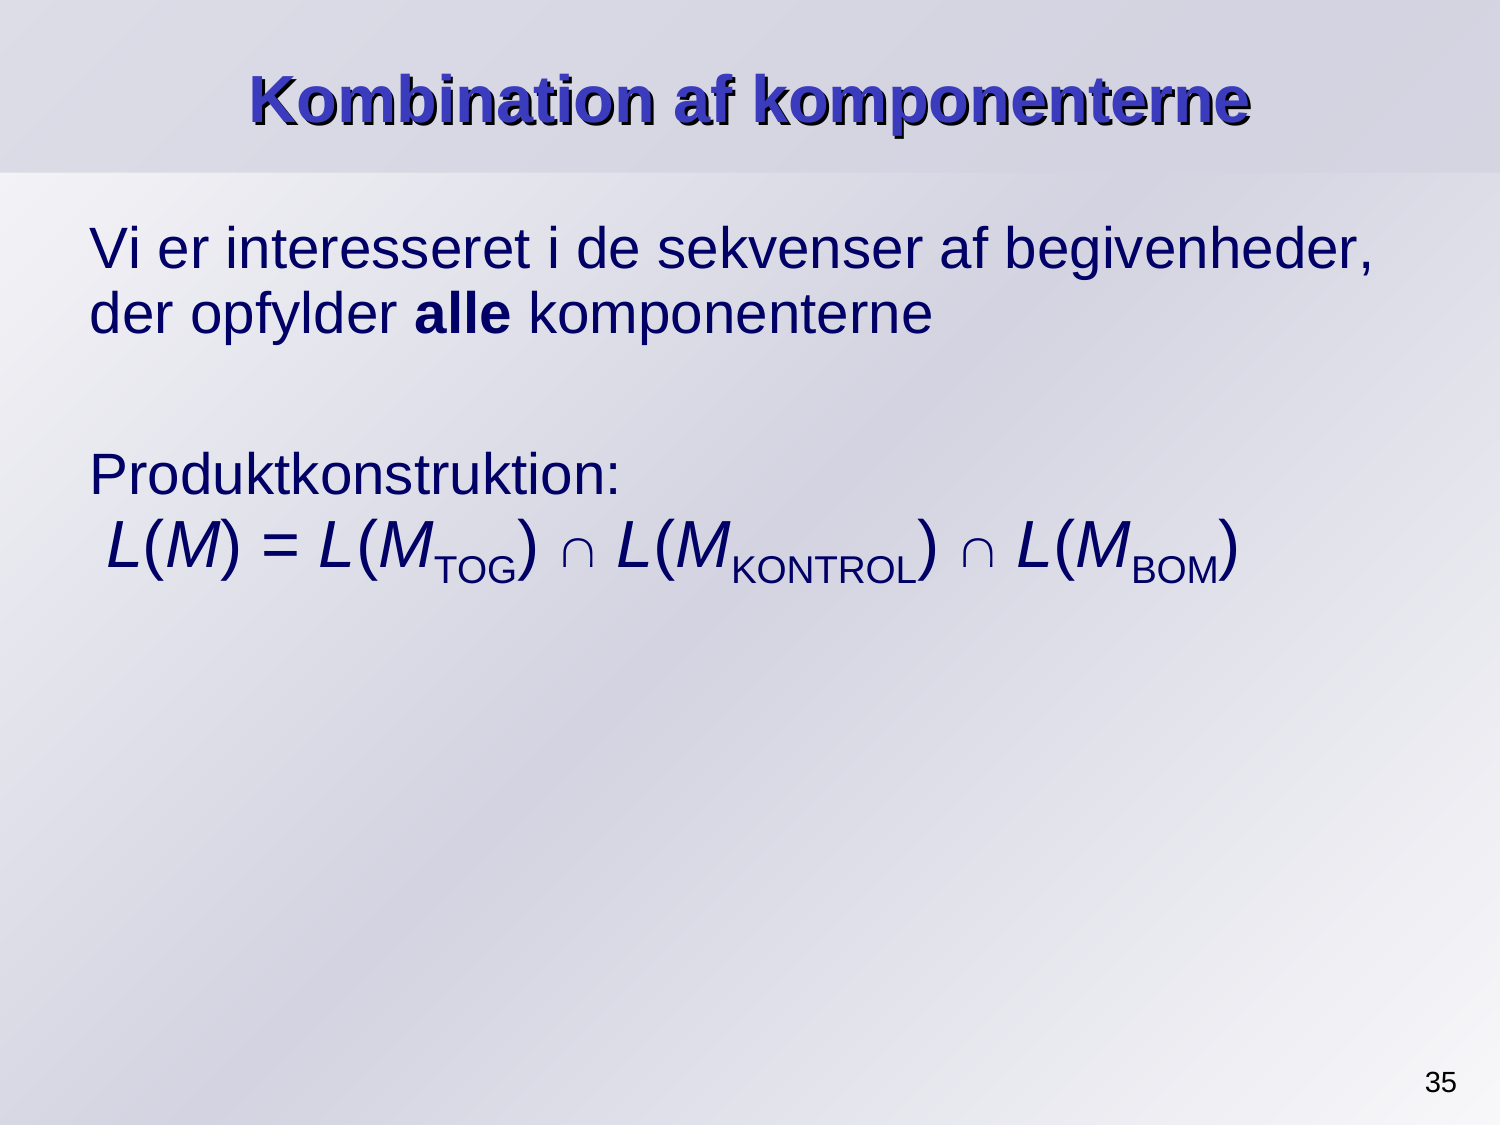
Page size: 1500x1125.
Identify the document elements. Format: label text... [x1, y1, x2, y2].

title Kombination af komponenterne [75, 24, 1426, 173]
list Vi er interesseret i de sekvenser af begivenheder, der opfylder alle komponenterne Produktkonstruktion: L(M) = L(MTOG) ∩ L(MKONTROL) ∩ L(MBOM) [74, 207, 1459, 995]
